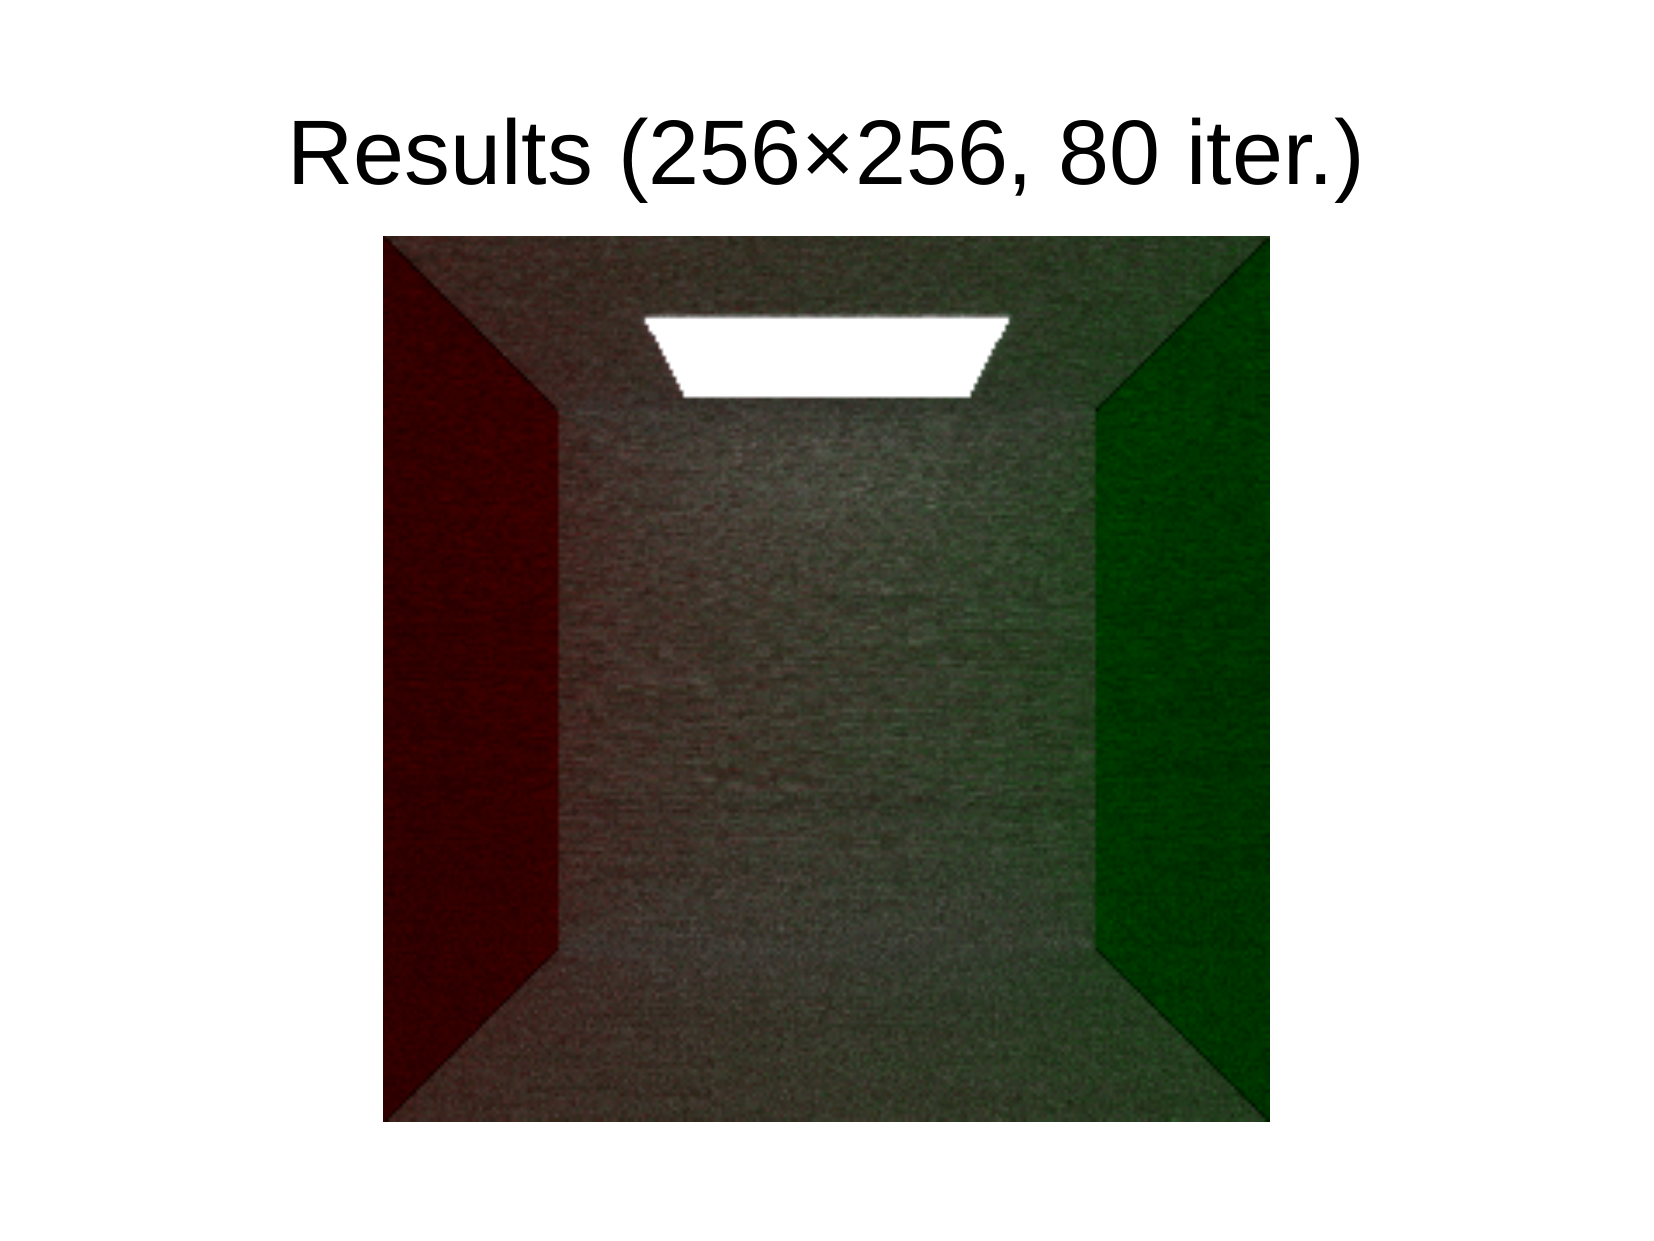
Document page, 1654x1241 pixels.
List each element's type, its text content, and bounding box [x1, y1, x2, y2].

picture [383, 236, 1270, 1123]
title Results (256×256, 80 iter.) [82, 49, 1571, 257]
